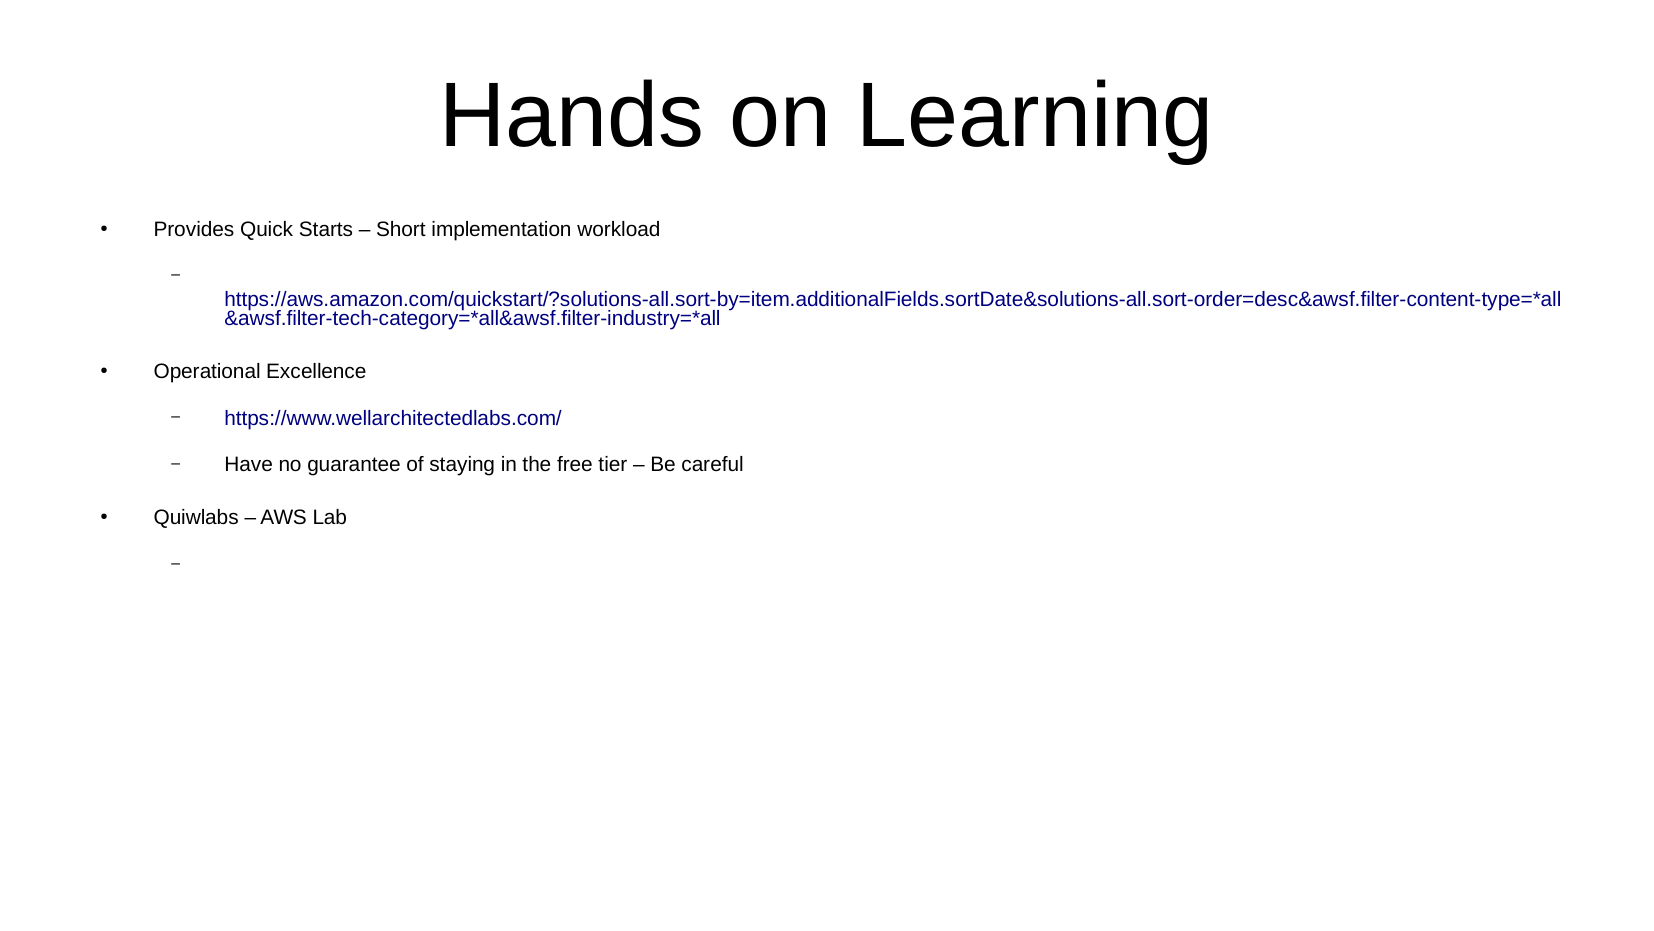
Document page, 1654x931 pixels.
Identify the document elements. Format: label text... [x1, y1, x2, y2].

title Hands on Learning [82, 37, 1571, 193]
list Provides Quick Starts – Short implementation workload https://aws.amazon.com/quickstart/?solutions-all.sort-by=item.additionalFields.sortDate&solutions-all.sort-order=desc&awsf.filter-content-type=*all&awsf.filter-tech-category=*all&awsf.filter-industry=*all Operational Excellence https://www.wellarchitectedlabs.com/ Have no guarantee of staying in the free tier – Be careful Quiwlabs – AWS Lab [82, 217, 1576, 901]
